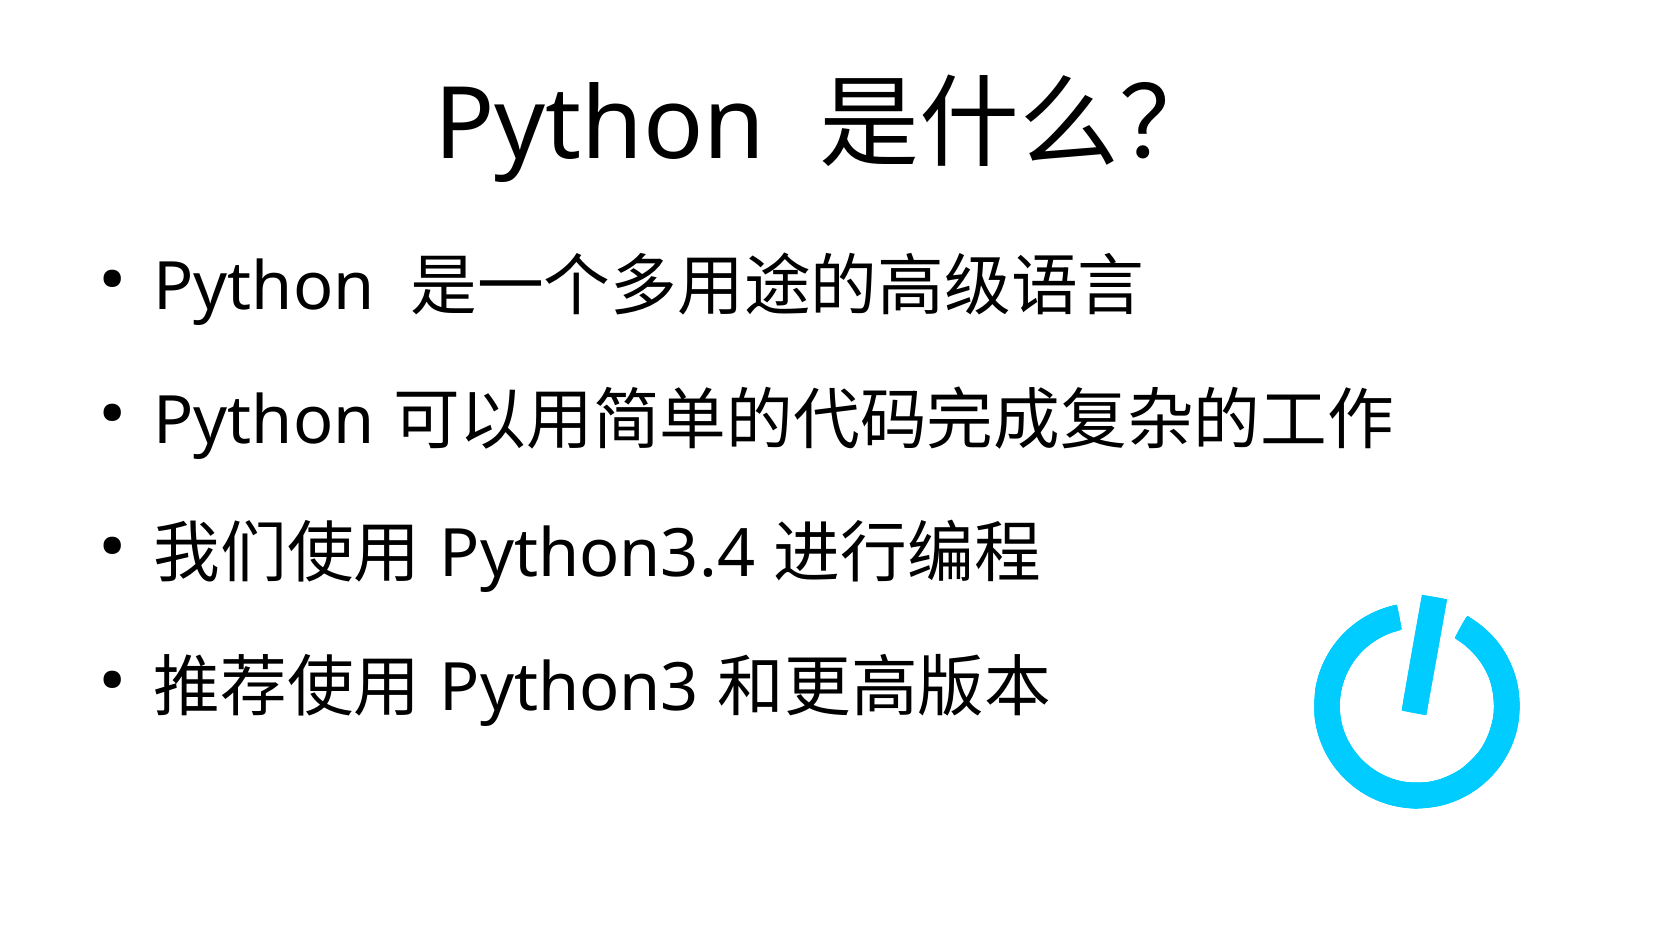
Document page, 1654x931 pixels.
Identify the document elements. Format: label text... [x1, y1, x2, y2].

title Python 是什么？ [82, 37, 1571, 193]
list Python 是一个多用途的高级语言 Python可以用简单的代码完成复杂的工作 我们使用Python3.4进行编程 推荐使用Python3和更高版本 [82, 217, 1571, 758]
